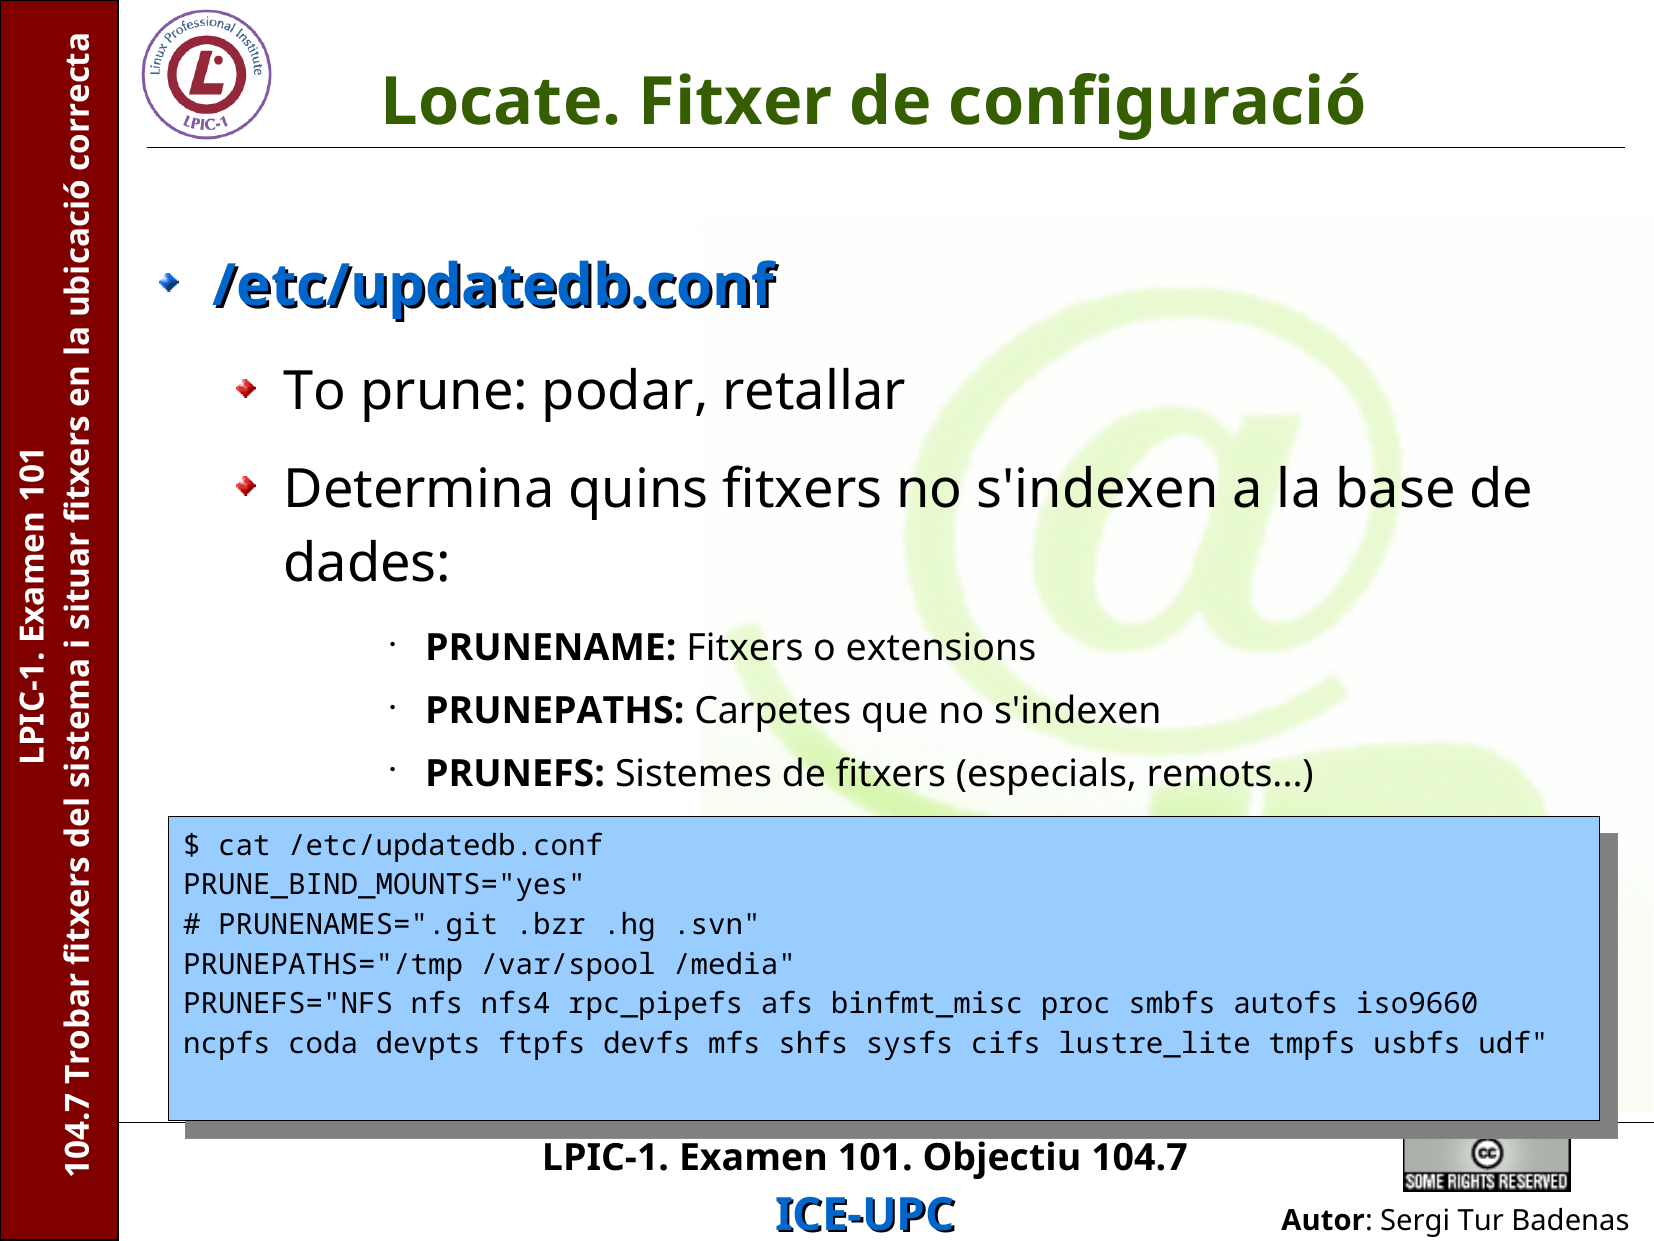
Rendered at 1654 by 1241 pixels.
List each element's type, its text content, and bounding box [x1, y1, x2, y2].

text_box $ cat /etc/updatedb.conf PRUNE_BIND_MOUNTS="yes" # PRUNENAMES=".git .bzr .hg .svn" PRUNEPATHS="/tmp /var/spool /media" PRUNEFS="NFS nfs nfs4 rpc_pipefs afs binfmt_misc proc smbfs autofs iso9660 ncpfs coda devpts ftpfs devfs mfs shfs sysfs cifs lustre_lite tmpfs usbfs udf" [168, 816, 1600, 1045]
list /etc/updatedb.conf To prune: podar, retallar Determina quins fitxers no s'indexen a la base de dades: PRUNENAME: Fitxers o extensions PRUNEPATHS: Carpetes que no s'indexen PRUNEFS: Sistemes de fitxers (especials, remots...) [141, 242, 1630, 1078]
picture [700, 217, 1654, 1113]
picture [1403, 1139, 1571, 1192]
picture [135, 5, 277, 55]
title Locate. Fitxer de configuració [129, 55, 1619, 142]
